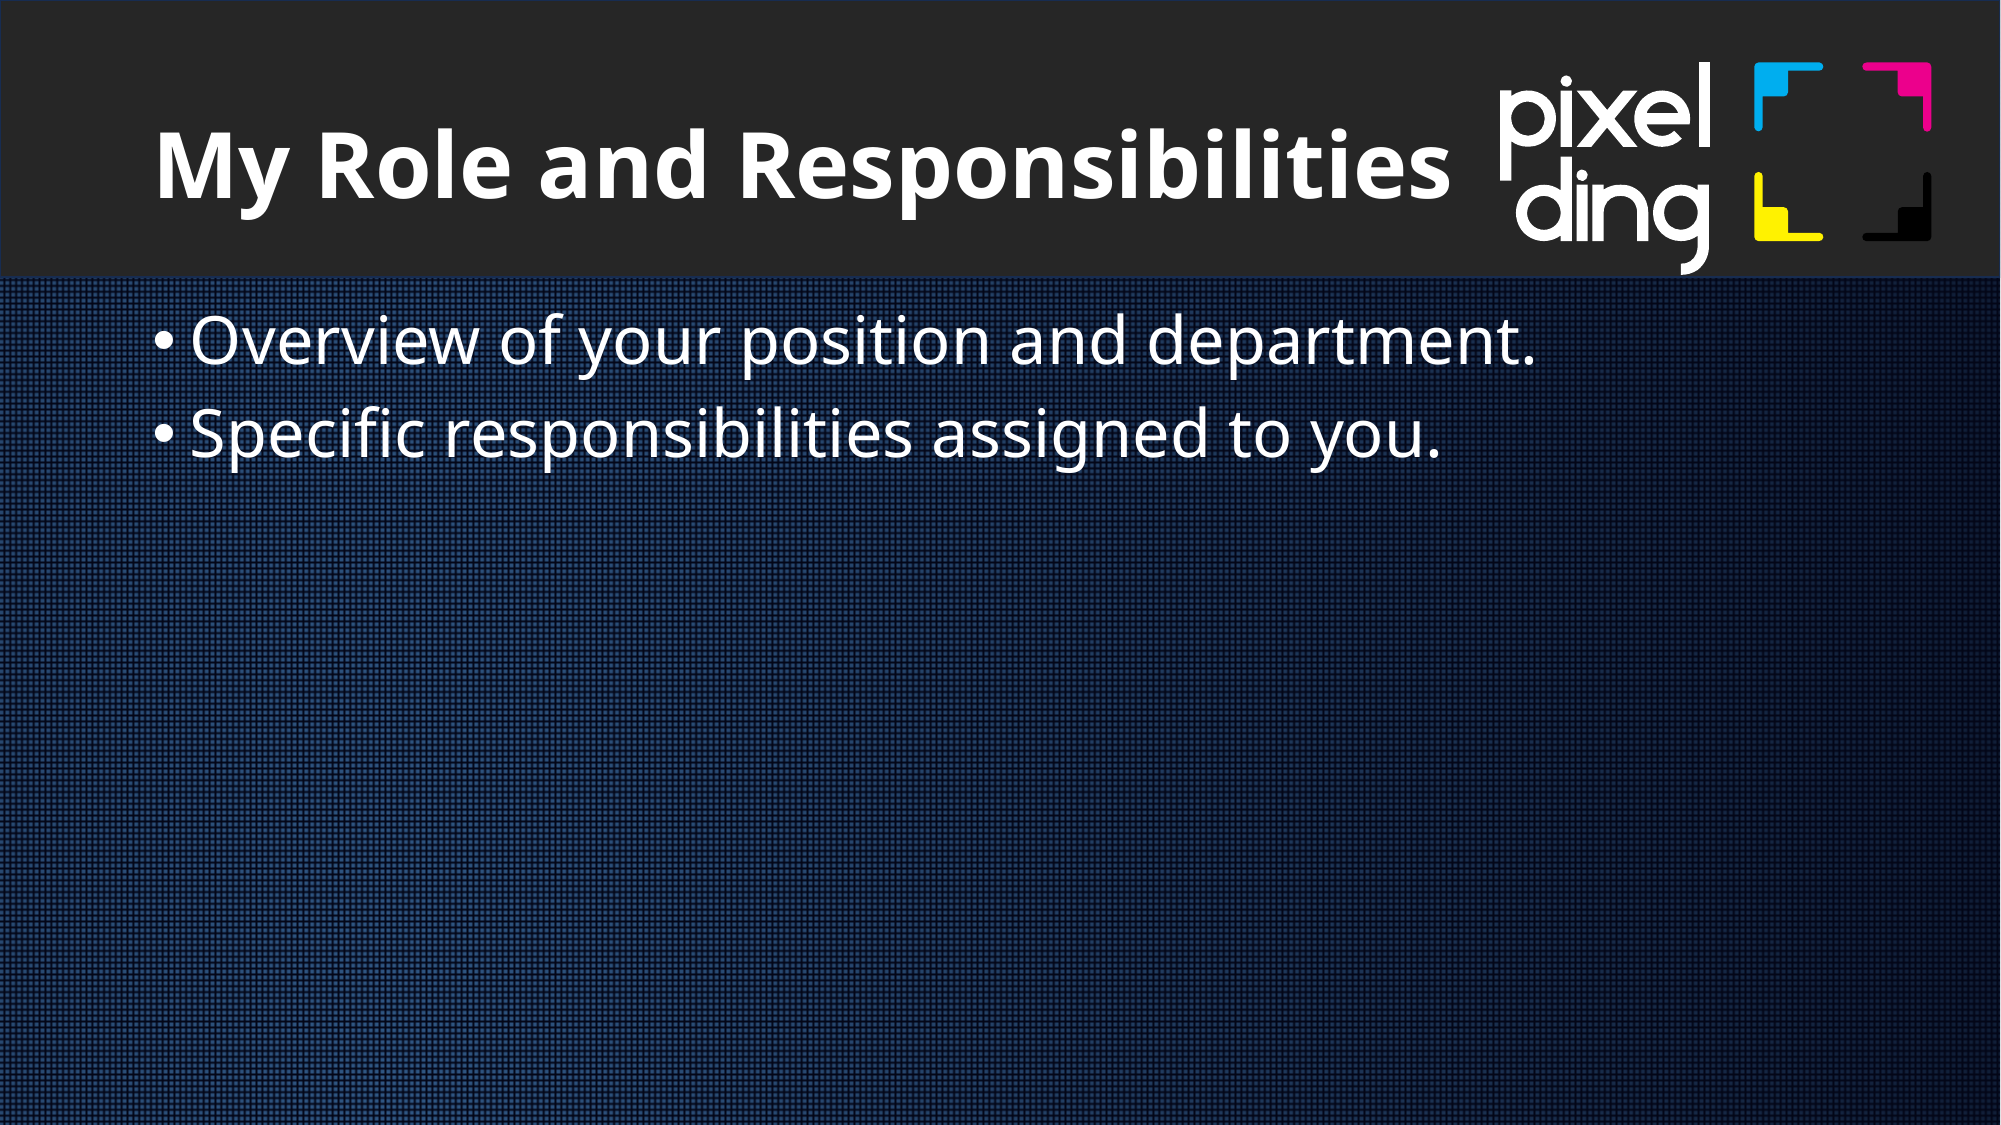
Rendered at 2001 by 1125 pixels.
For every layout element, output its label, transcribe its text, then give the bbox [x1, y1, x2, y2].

list Overview of your position and department. Specific responsibilities assigned to you. [137, 299, 1863, 1014]
title My Role and Responsibilities [137, 59, 1863, 278]
